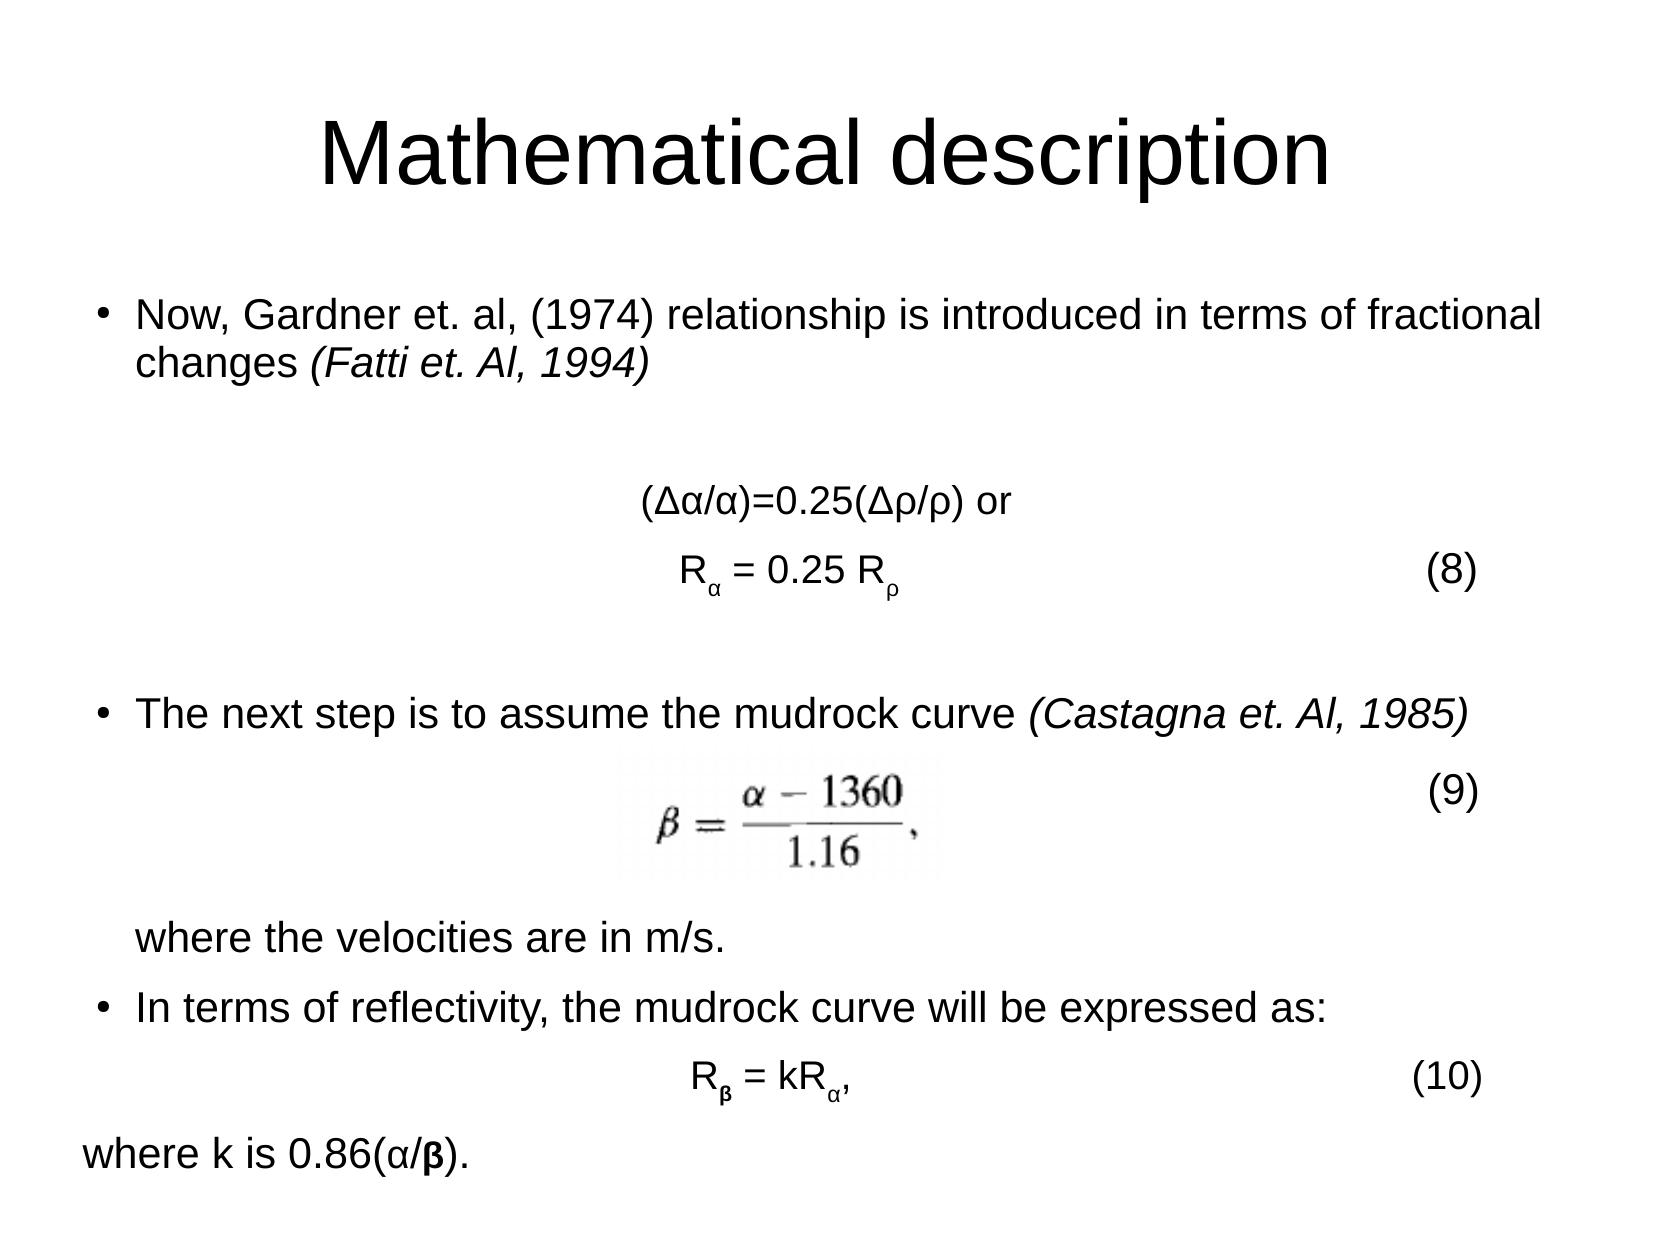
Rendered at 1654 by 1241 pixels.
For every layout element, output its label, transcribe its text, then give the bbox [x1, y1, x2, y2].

title Mathematical description [82, 49, 1571, 257]
picture [615, 746, 946, 886]
list Now, Gardner et. al, (1974) relationship is introduced in terms of fractional changes (Fatti et. Al, 1994) (Δα/α)=0.25(Δρ/ρ) or Rα = 0.25 Rρ (8) The next step is to assume the mudrock curve (Castagna et. Al, 1985) (9) where the velocities are in m/s. In terms of reflectivity, the mudrock curve will be expressed as: Rβ = kRα, (10) where k is 0.86(α/β). [82, 290, 1571, 1186]
